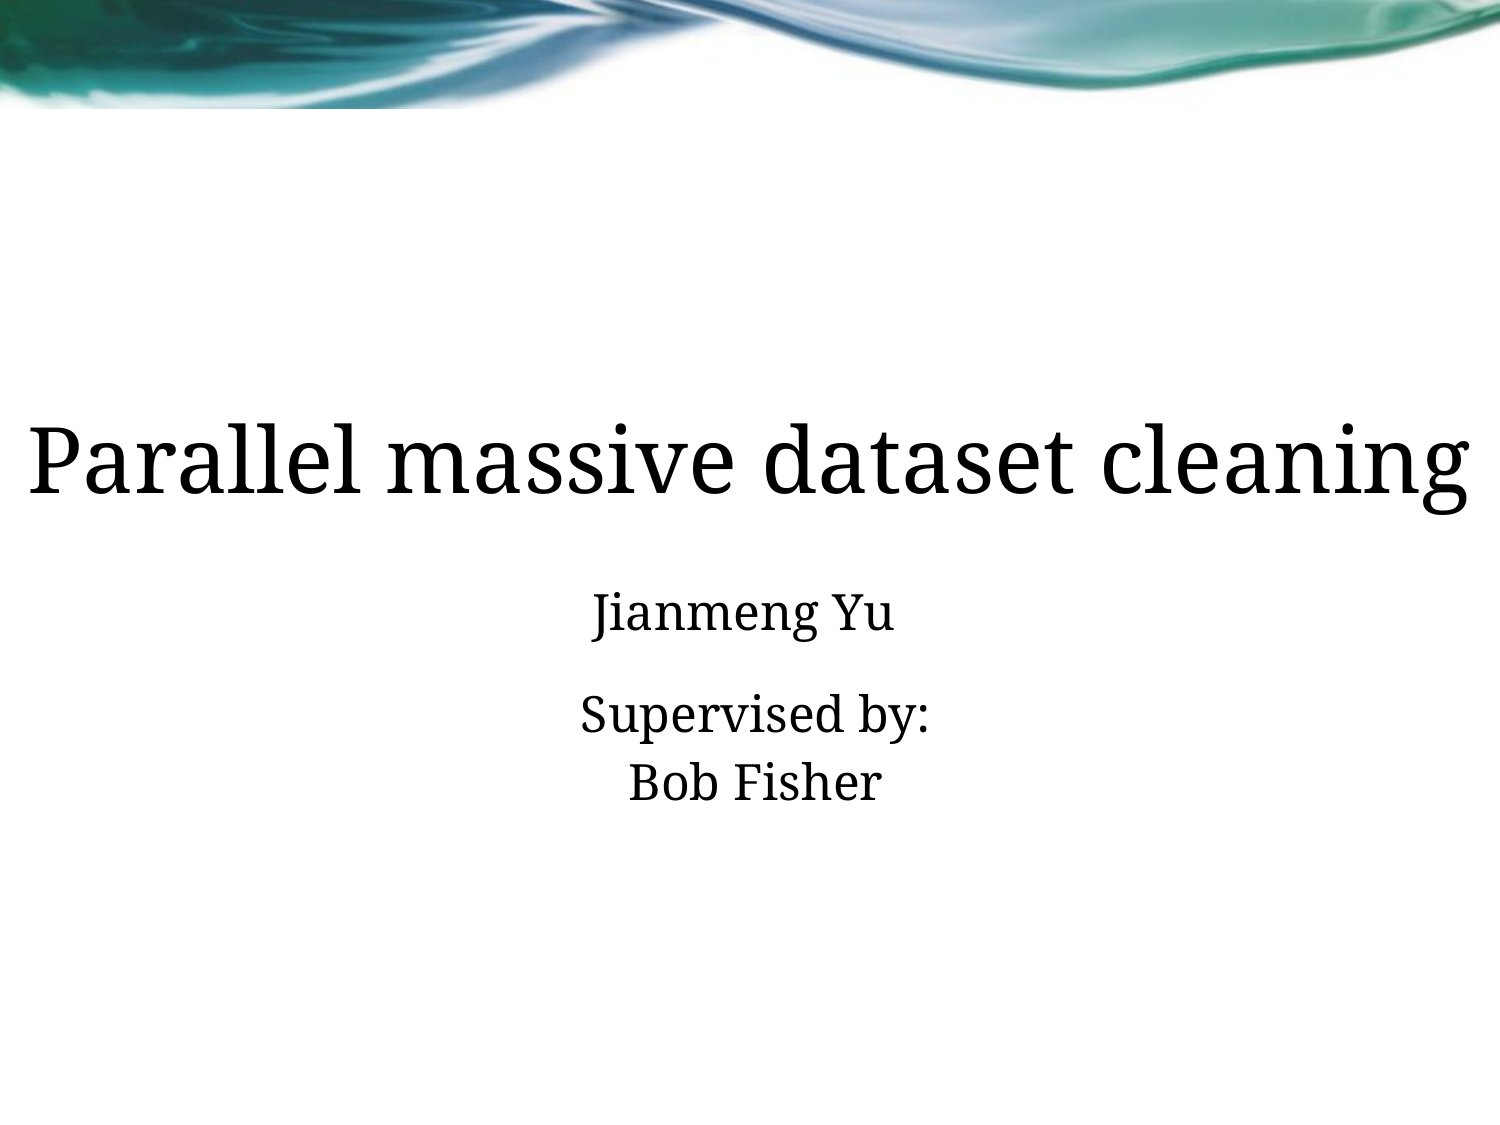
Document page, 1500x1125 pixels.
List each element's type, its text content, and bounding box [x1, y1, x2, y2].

picture [1, 0, 1500, 109]
title Parallel massive dataset cleaning [0, 354, 1500, 562]
title Jianmeng Yu [0, 507, 1489, 715]
title Supervised by: Bob Fisher [11, 643, 1500, 851]
